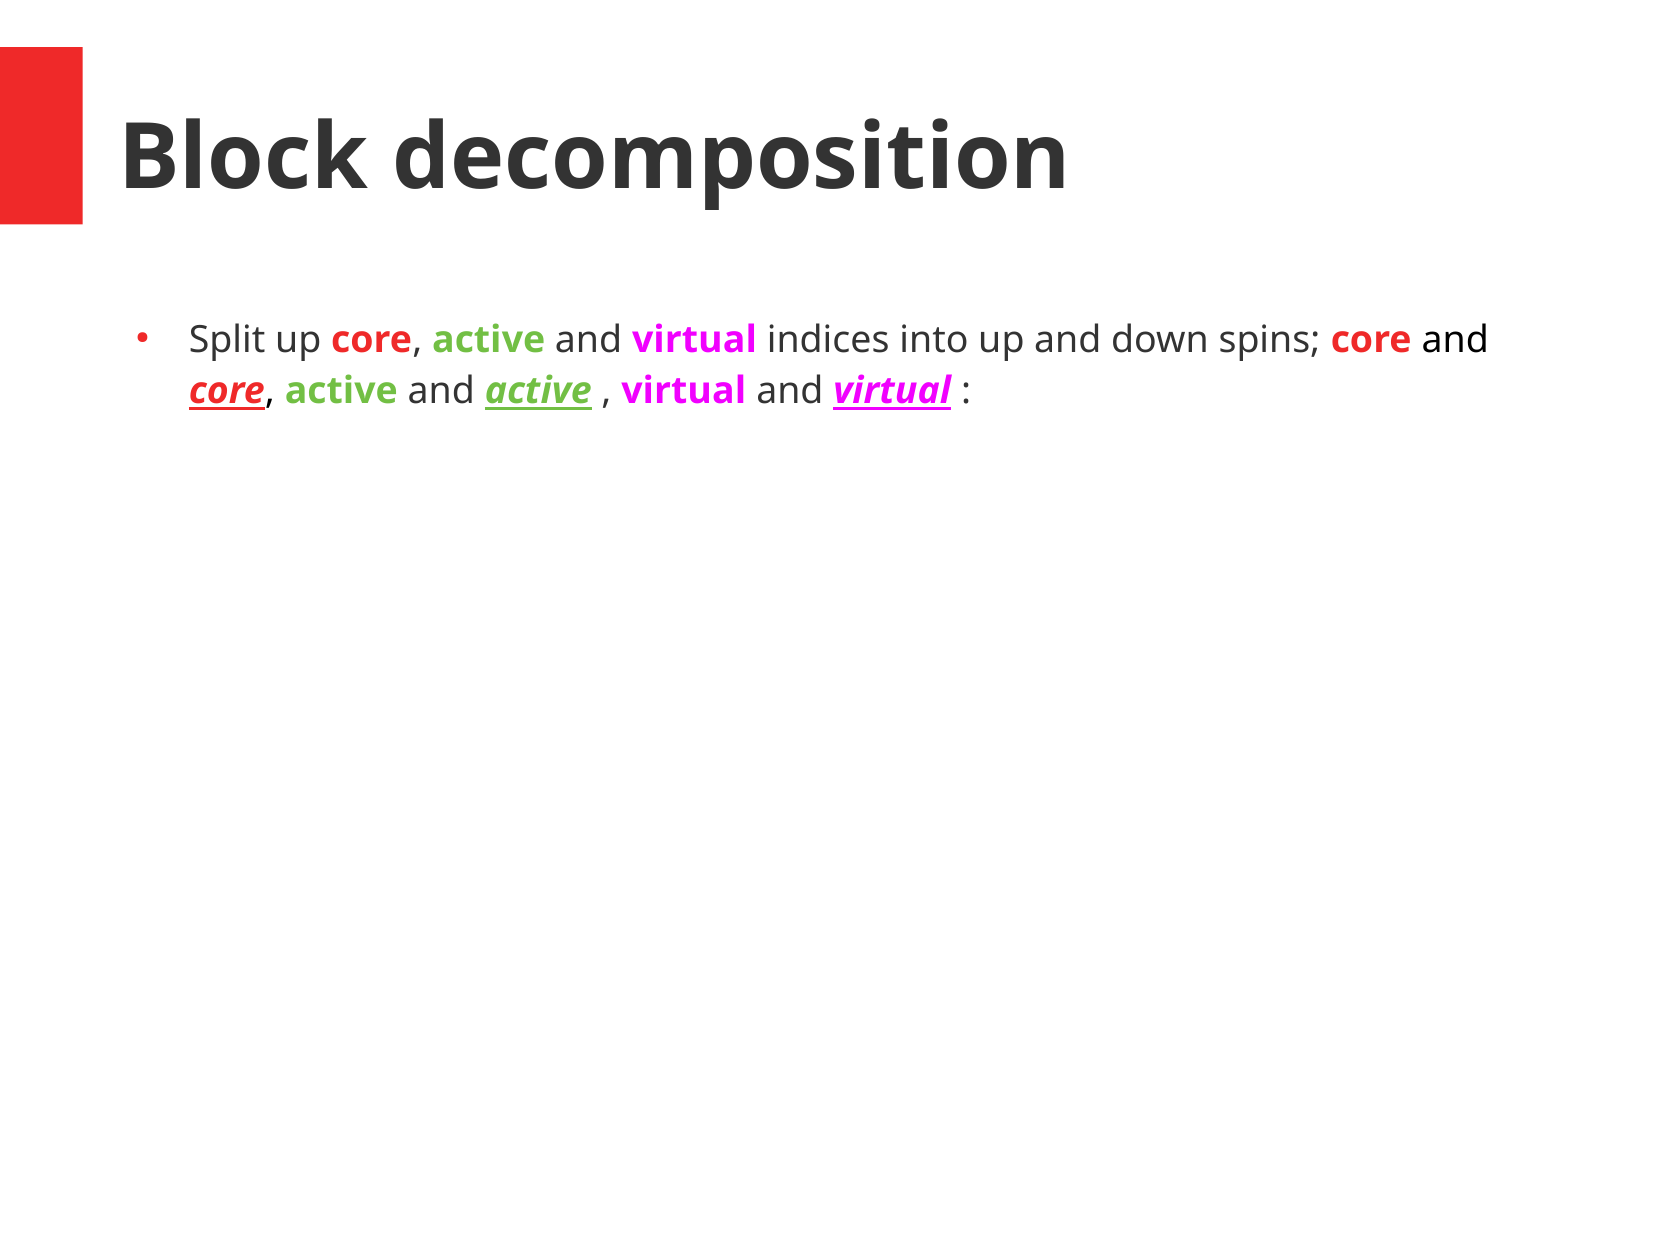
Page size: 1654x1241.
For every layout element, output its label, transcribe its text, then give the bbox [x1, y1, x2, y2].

title Block decomposition [118, 49, 1571, 257]
list Split up core, active and virtual indices into up and down spins; core and core, active and active , virtual and virtual : [118, 312, 1536, 559]
